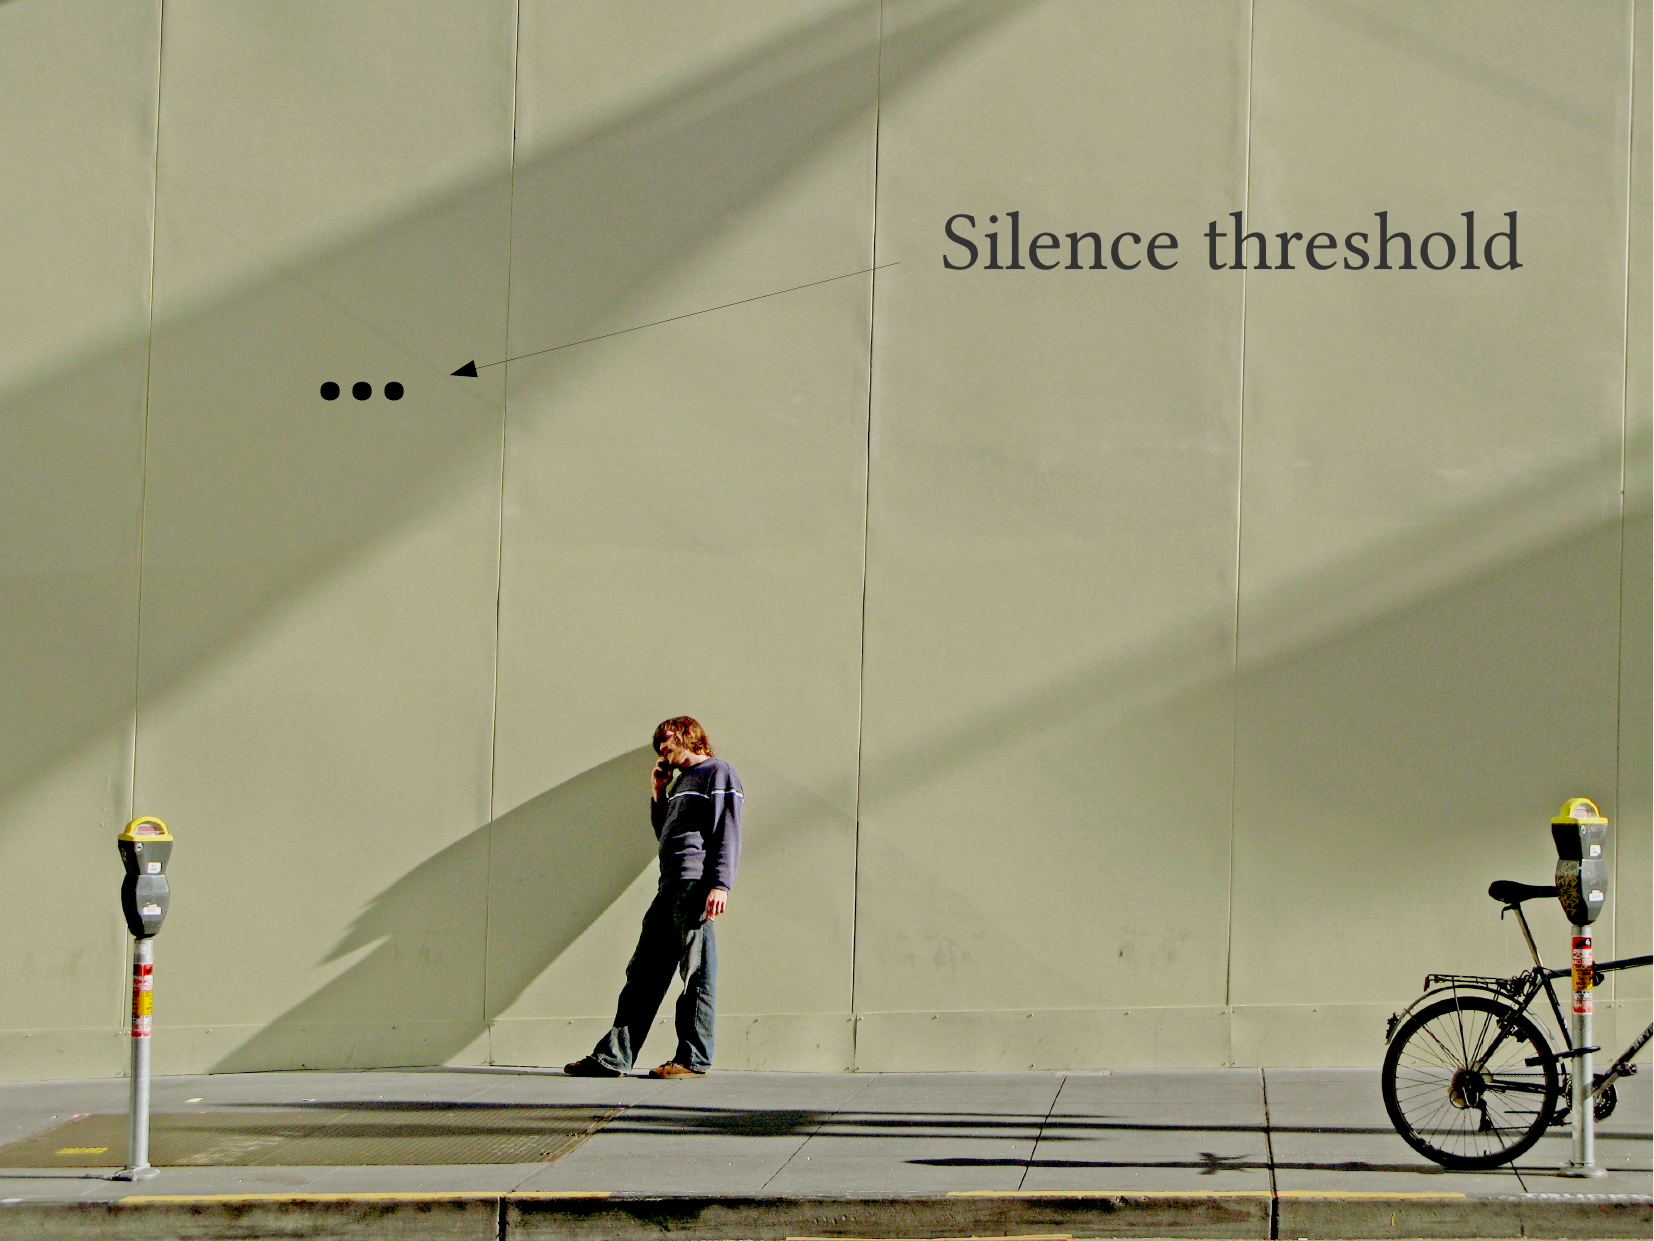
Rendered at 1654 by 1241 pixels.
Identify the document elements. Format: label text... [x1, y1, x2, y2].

text_box Silence threshold [926, 187, 1538, 298]
text_box ... [299, 271, 413, 413]
picture [0, 0, 1654, 1241]
